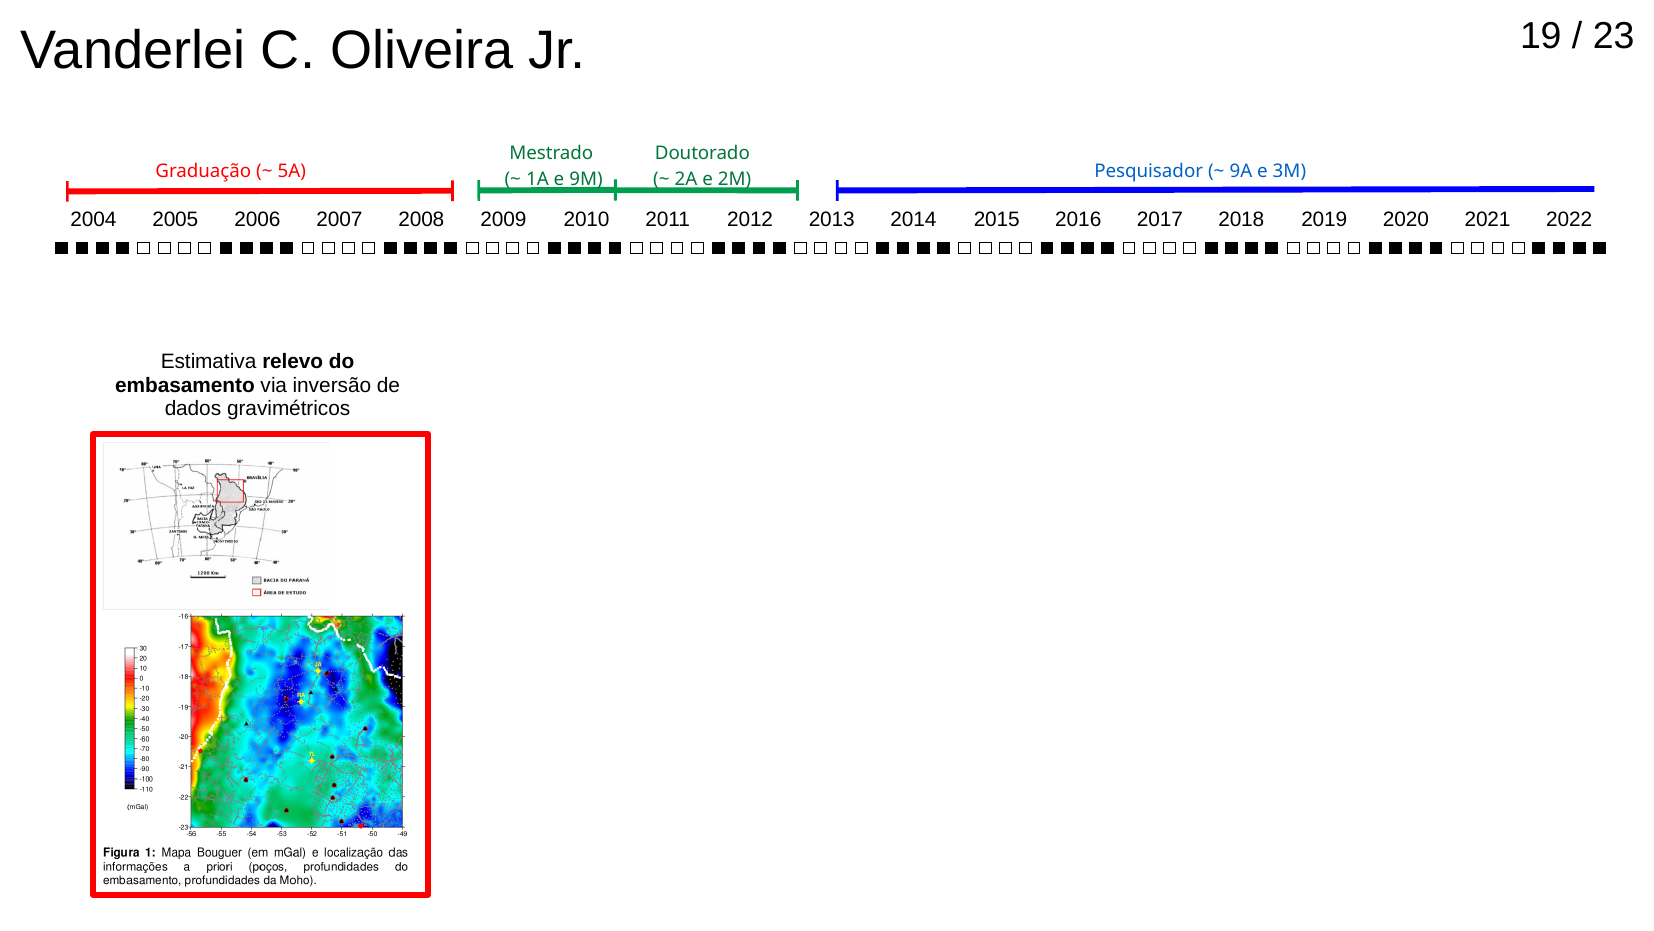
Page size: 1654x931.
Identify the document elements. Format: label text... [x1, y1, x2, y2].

text_box [158, 242, 171, 254]
text_box 2019 [1286, 200, 1363, 239]
text_box 2013 [793, 200, 870, 239]
text_box [630, 242, 643, 254]
text_box [466, 242, 479, 254]
text_box [897, 242, 909, 254]
text_box [384, 242, 397, 254]
text_box [1327, 242, 1340, 254]
text_box [1389, 242, 1402, 254]
text_box [732, 242, 745, 254]
text_box [1512, 242, 1525, 254]
text_box [1593, 242, 1606, 254]
text_box 2018 [1203, 200, 1280, 239]
text_box 2008 [383, 200, 460, 239]
text_box 2020 [1368, 200, 1444, 239]
text_box [506, 242, 519, 254]
text_box 2014 [875, 200, 952, 239]
text_box 2015 [958, 200, 1035, 239]
text_box [691, 242, 704, 254]
text_box [876, 242, 889, 254]
text_box 2007 [301, 200, 378, 239]
text_box [1287, 242, 1300, 254]
text_box 2010 [548, 200, 625, 239]
text_box [444, 242, 457, 254]
text_box [1101, 242, 1114, 254]
text_box [1348, 242, 1360, 254]
text_box [979, 242, 992, 254]
text_box [937, 242, 950, 254]
text_box [712, 242, 725, 254]
text_box Graduação (~ 5A) [140, 150, 326, 188]
text_box [322, 242, 335, 254]
text_box [1573, 242, 1586, 254]
text_box [548, 242, 561, 254]
text_box [1061, 242, 1074, 254]
text_box [835, 242, 847, 254]
text_box [1123, 242, 1135, 254]
text_box [198, 242, 211, 254]
text_box [1225, 242, 1238, 254]
text_box [958, 242, 971, 254]
text_box [55, 242, 68, 254]
text_box [855, 242, 868, 254]
text_box [220, 242, 232, 254]
text_box Mestrado (~ 1A e 9M) [489, 132, 621, 179]
text_box 2004 [55, 200, 132, 239]
text_box 2017 [1122, 200, 1198, 239]
text_box [76, 242, 88, 254]
text_box Pesquisador (~ 9A e 3M) [1079, 150, 1336, 188]
text_box [116, 242, 129, 254]
text_box [650, 242, 663, 254]
text_box [1081, 242, 1094, 254]
text_box [568, 242, 581, 254]
text_box [362, 242, 375, 254]
text_box [342, 242, 355, 254]
text_box [1532, 242, 1545, 254]
text_box <number> / 23 [1375, 0, 1654, 71]
picture [95, 437, 426, 892]
text_box 2022 [1531, 200, 1608, 239]
text_box [404, 242, 417, 254]
text_box [794, 242, 807, 254]
text_box [671, 242, 683, 254]
text_box [773, 242, 786, 254]
text_box [1205, 242, 1218, 254]
text_box [814, 242, 827, 254]
text_box 2021 [1449, 200, 1526, 239]
text_box Doutorado (~ 2A e 2M) [638, 132, 813, 189]
text_box [280, 242, 293, 254]
text_box [1369, 242, 1382, 254]
text_box 2011 [630, 200, 707, 239]
text_box [1183, 242, 1196, 254]
text_box [1143, 242, 1156, 254]
text_box [527, 242, 539, 254]
text_box 2012 [712, 200, 788, 239]
text_box Estimativa relevo do embasamento via inversão de dados gravimétricos [100, 342, 443, 428]
text_box [609, 242, 621, 254]
text_box [486, 242, 499, 254]
text_box [1019, 242, 1032, 254]
text_box [240, 242, 253, 254]
text_box [302, 242, 314, 254]
text_box [1265, 242, 1278, 254]
text_box [1163, 242, 1176, 254]
text_box [1553, 242, 1565, 254]
text_box [1471, 242, 1484, 254]
text_box 2016 [1040, 200, 1117, 239]
text_box [1041, 242, 1053, 254]
text_box [999, 242, 1012, 254]
text_box 2006 [219, 200, 296, 239]
text_box [137, 242, 150, 254]
text_box [178, 242, 191, 254]
text_box 2005 [137, 200, 214, 239]
text_box [753, 242, 765, 254]
text_box [1245, 242, 1258, 254]
text_box [588, 242, 601, 254]
text_box [917, 242, 930, 254]
text_box [424, 242, 437, 254]
text_box Vanderlei C. Oliveira Jr. [5, 11, 615, 89]
text_box 2009 [465, 200, 542, 239]
text_box [1492, 242, 1504, 254]
text_box [96, 242, 109, 254]
text_box [1451, 242, 1464, 254]
text_box [1409, 242, 1422, 254]
text_box [260, 242, 273, 254]
text_box [1430, 242, 1442, 254]
text_box [1307, 242, 1320, 254]
